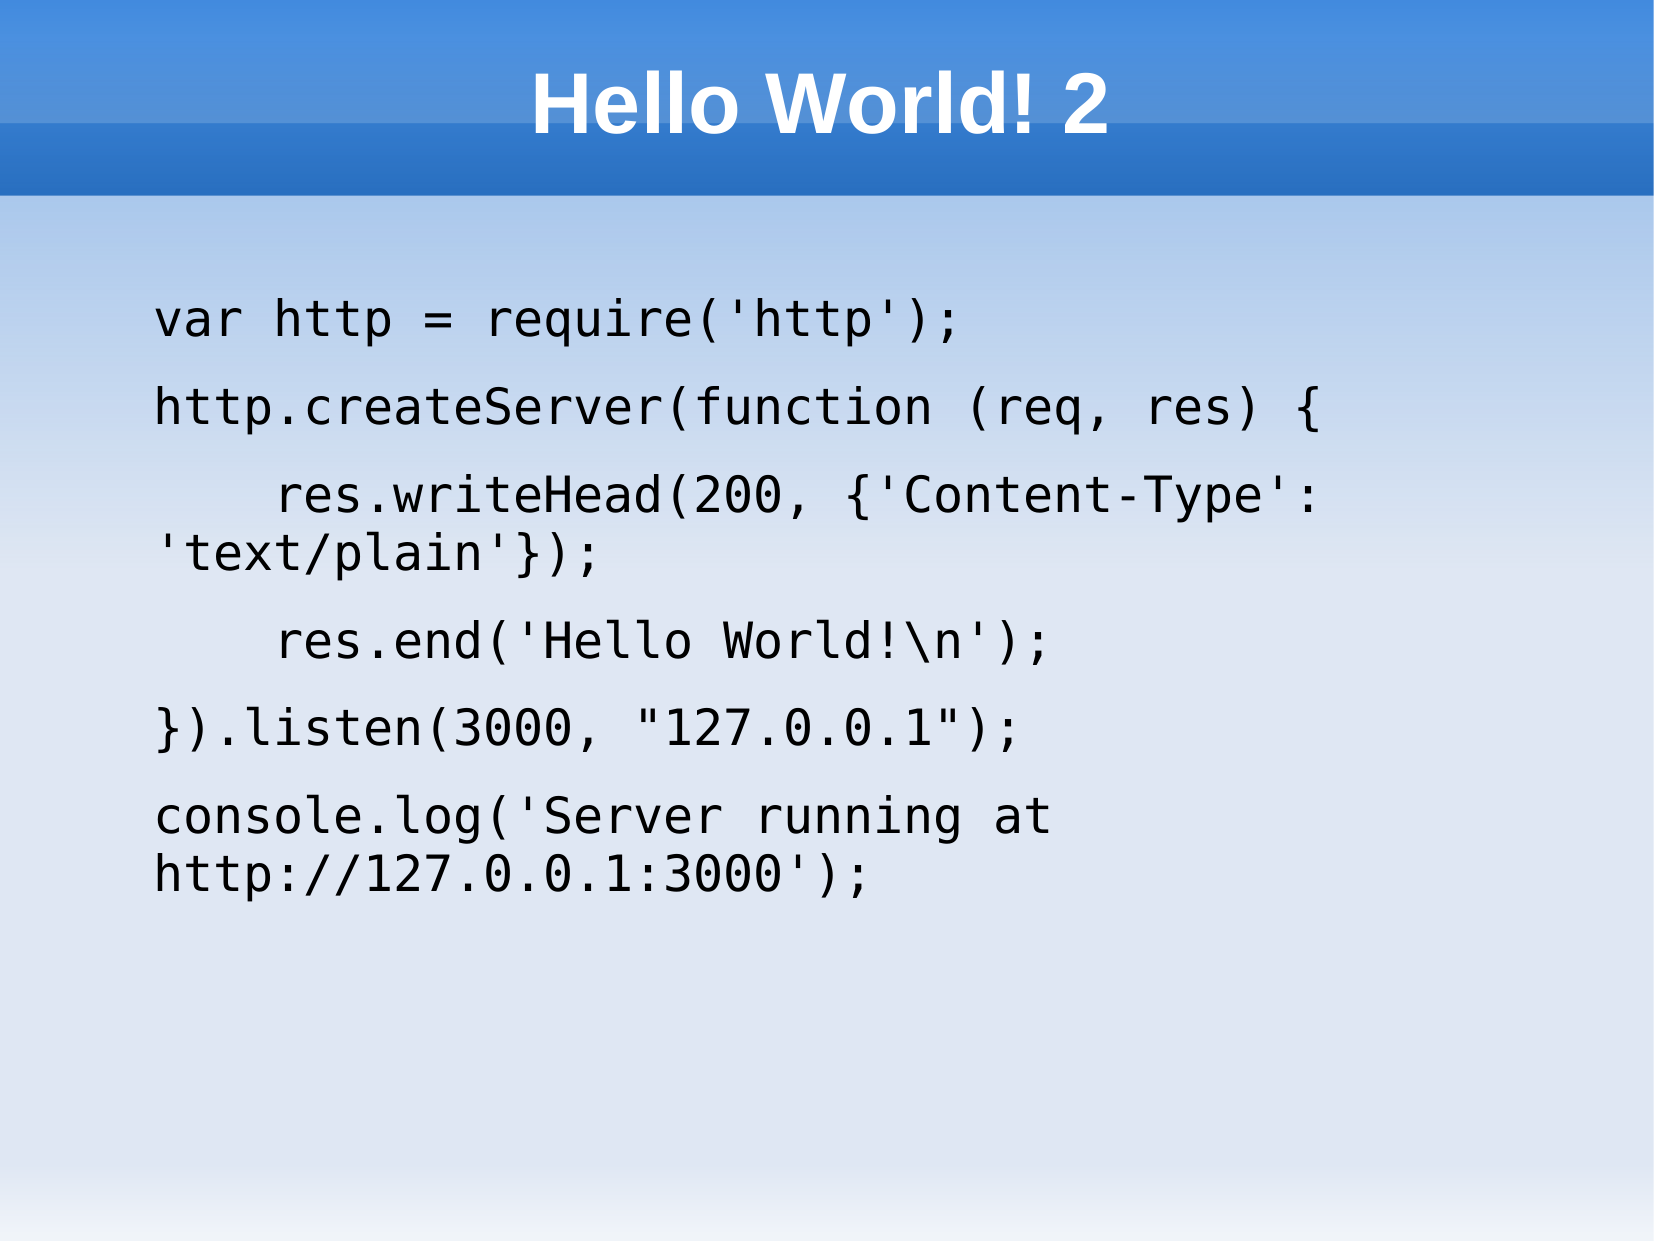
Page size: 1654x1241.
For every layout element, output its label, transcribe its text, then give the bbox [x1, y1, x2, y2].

title Hello World! 2 [76, 0, 1565, 208]
list var http = require('http'); http.createServer(function (req, res) { res.writeHead(200, {'Content-Type': 'text/plain'}); res.end('Hello World!\n'); }).listen(3000, "127.0.0.1"); console.log('Server running at http://127.0.0.1:3000'); [82, 290, 1571, 1109]
picture [0, 0, 1654, 1241]
